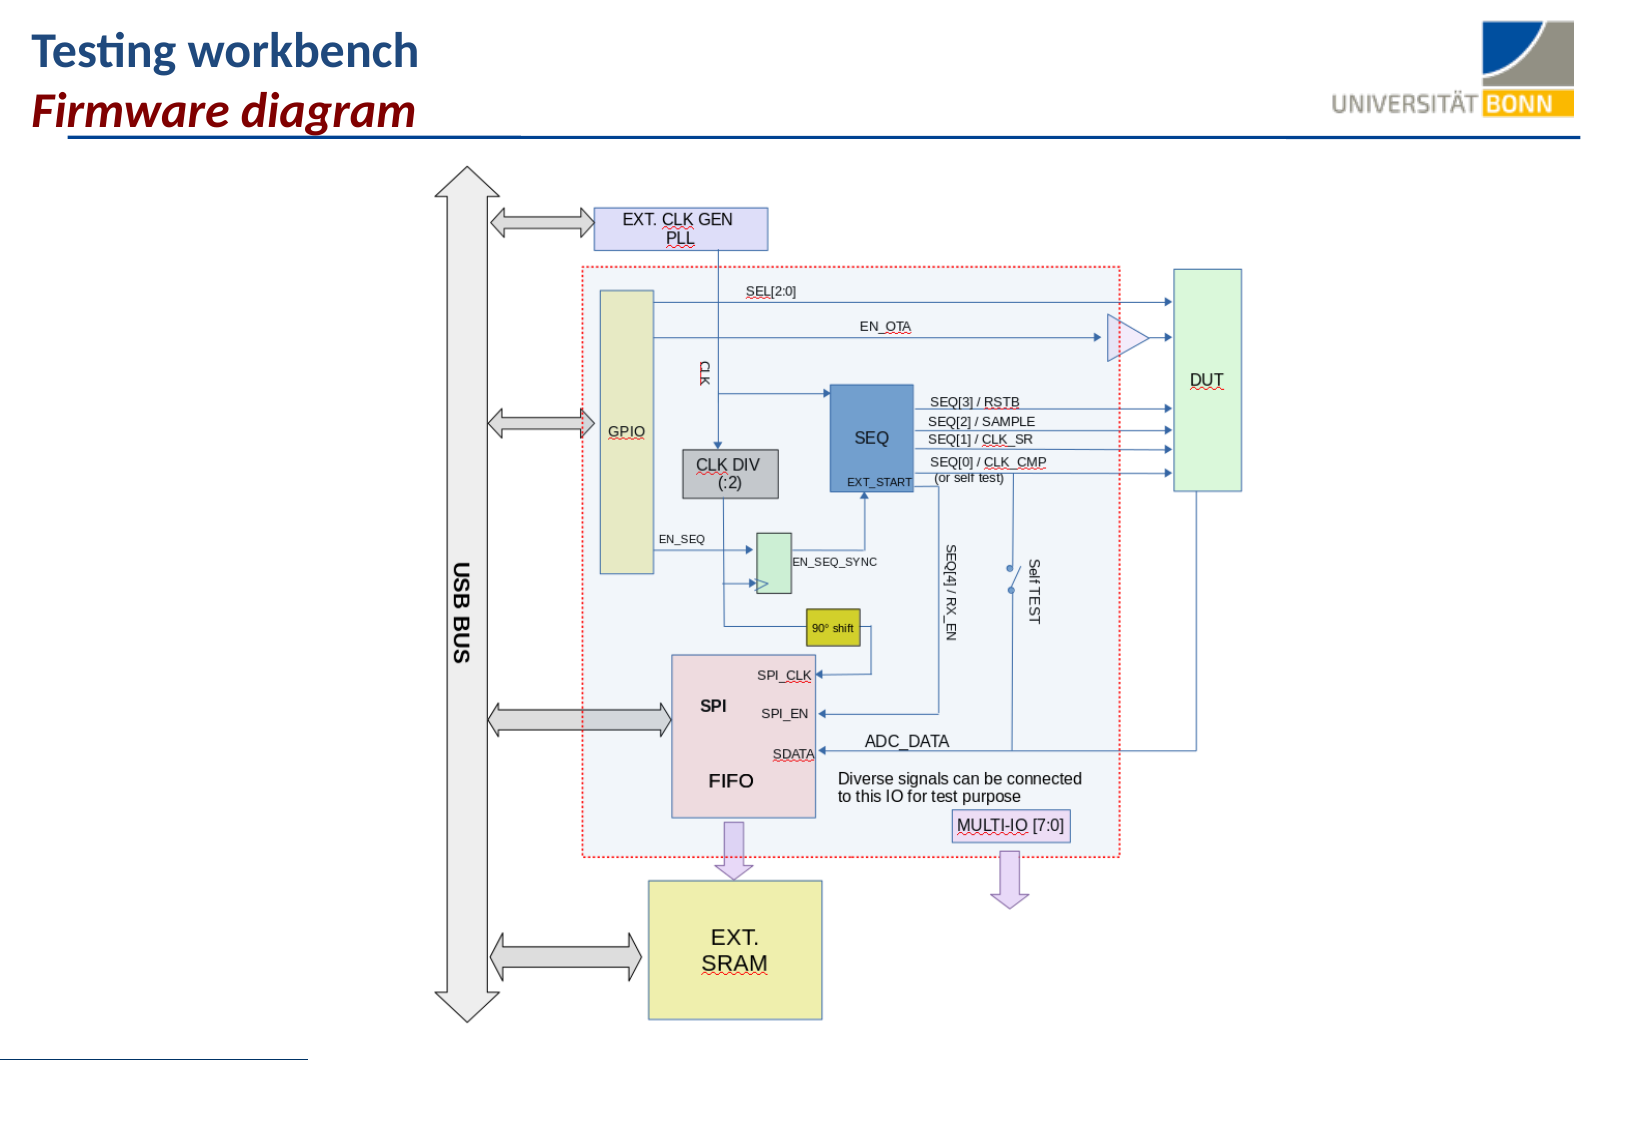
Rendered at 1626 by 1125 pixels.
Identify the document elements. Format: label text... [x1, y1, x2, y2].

picture [400, 160, 1249, 1035]
title Testing workbench Firmware diagram [16, 10, 1246, 105]
picture [1330, 0, 1574, 137]
